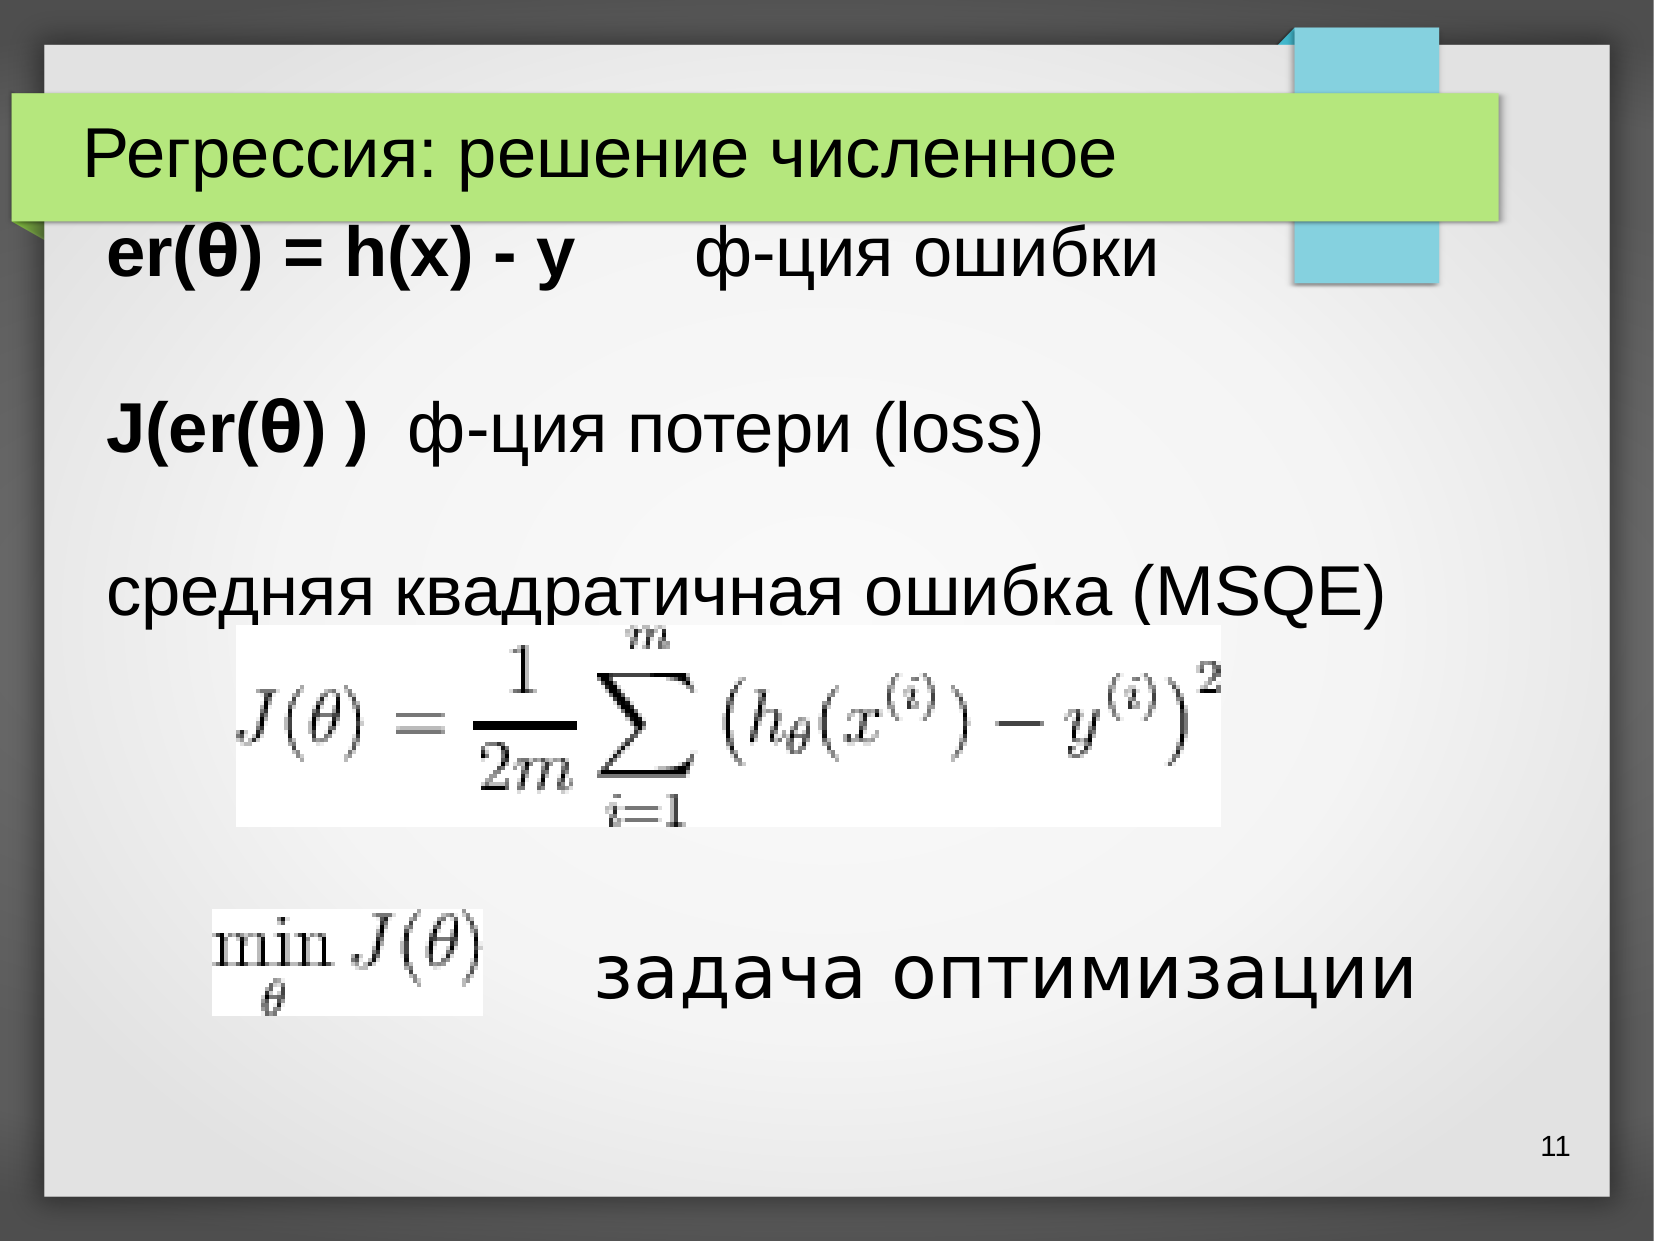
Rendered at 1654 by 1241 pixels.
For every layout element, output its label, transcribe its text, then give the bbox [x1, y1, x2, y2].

picture [0, 0, 1654, 1241]
title er(θ) = h(x) - y ф-ция ошибки J(er(θ) ) ф-ция потери (loss) средняя квадратичная ошибка (MSQE) [106, 224, 1595, 608]
text_box задача оптимизации [578, 921, 1477, 1024]
title Регрессия: решение численное [82, 49, 1571, 257]
